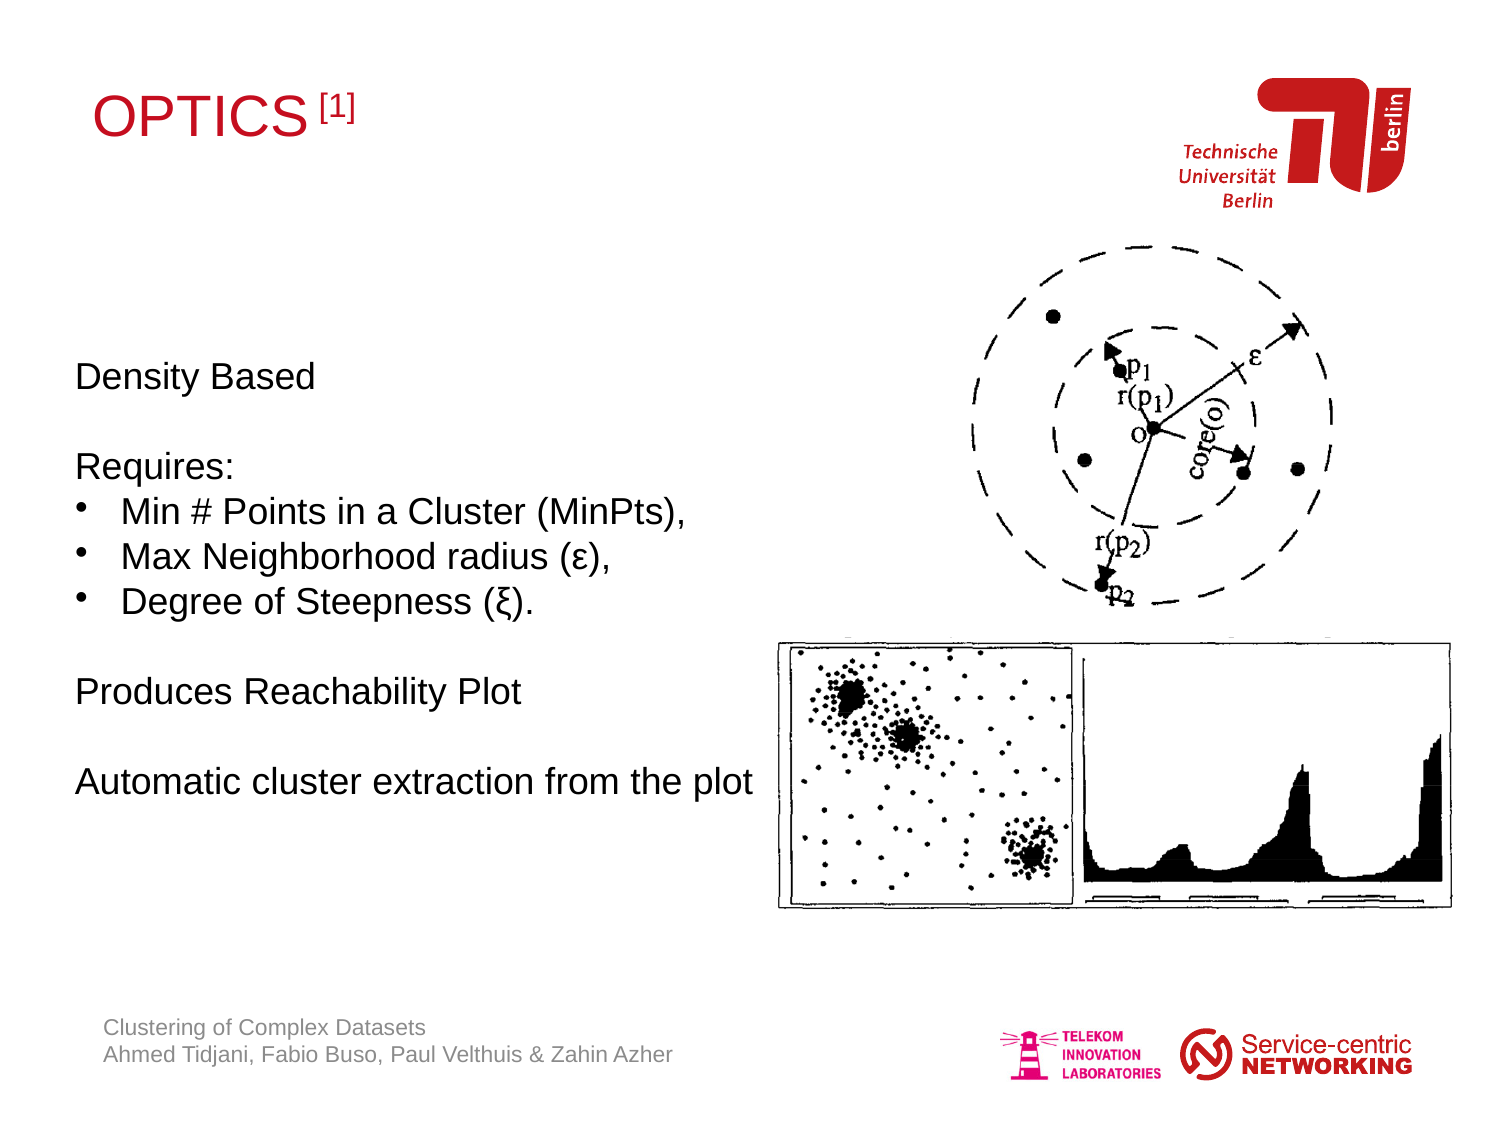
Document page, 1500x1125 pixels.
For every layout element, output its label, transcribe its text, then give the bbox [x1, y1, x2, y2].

picture [769, 637, 1459, 916]
picture [1000, 1028, 1161, 1082]
text_box Clustering of Complex Datasets Ahmed Tidjani, Fabio Buso, Paul Velthuis & Zahin Azher [88, 1032, 987, 1092]
text_box Density Based Requires: Min # Points in a Cluster (MinPts), Max Neighborhood radius (ε), Degree of Steepness (ξ). Produces Reachability Plot Automatic cluster extraction from the plot [59, 239, 780, 960]
text_box OPTICS [1] [88, 78, 1152, 211]
picture [928, 240, 1350, 615]
